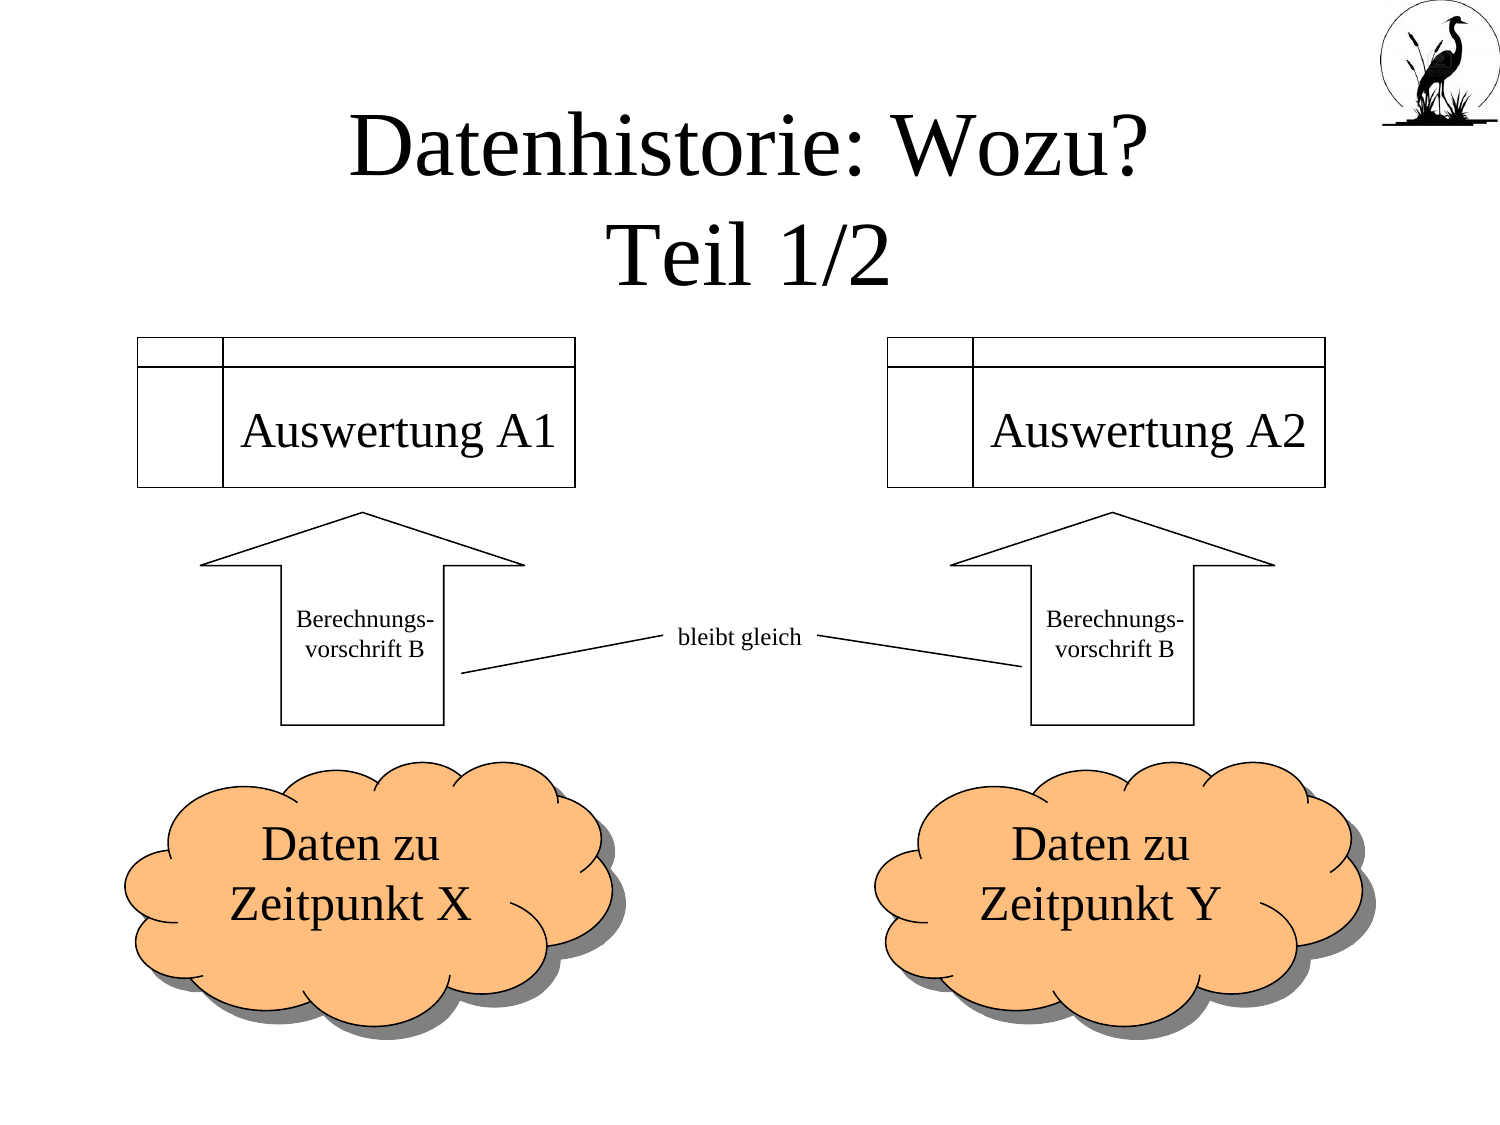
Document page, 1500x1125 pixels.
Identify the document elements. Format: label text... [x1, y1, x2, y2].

title Datenhistorie: Wozu? Teil 1/2 [112, 76, 1388, 312]
picture [1380, 0, 1500, 126]
text_box bleibt gleich [663, 612, 818, 658]
text_box Daten zu Zeitpunkt Y [874, 762, 1363, 1027]
text_box Auswertung A2 [887, 337, 1326, 488]
text_box Berechnungs- vorschrift B [199, 512, 526, 726]
text_box Daten zu Zeitpunkt X [124, 762, 613, 1027]
text_box Auswertung A1 [137, 337, 576, 488]
text_box Berechnungs- vorschrift B [949, 512, 1276, 726]
